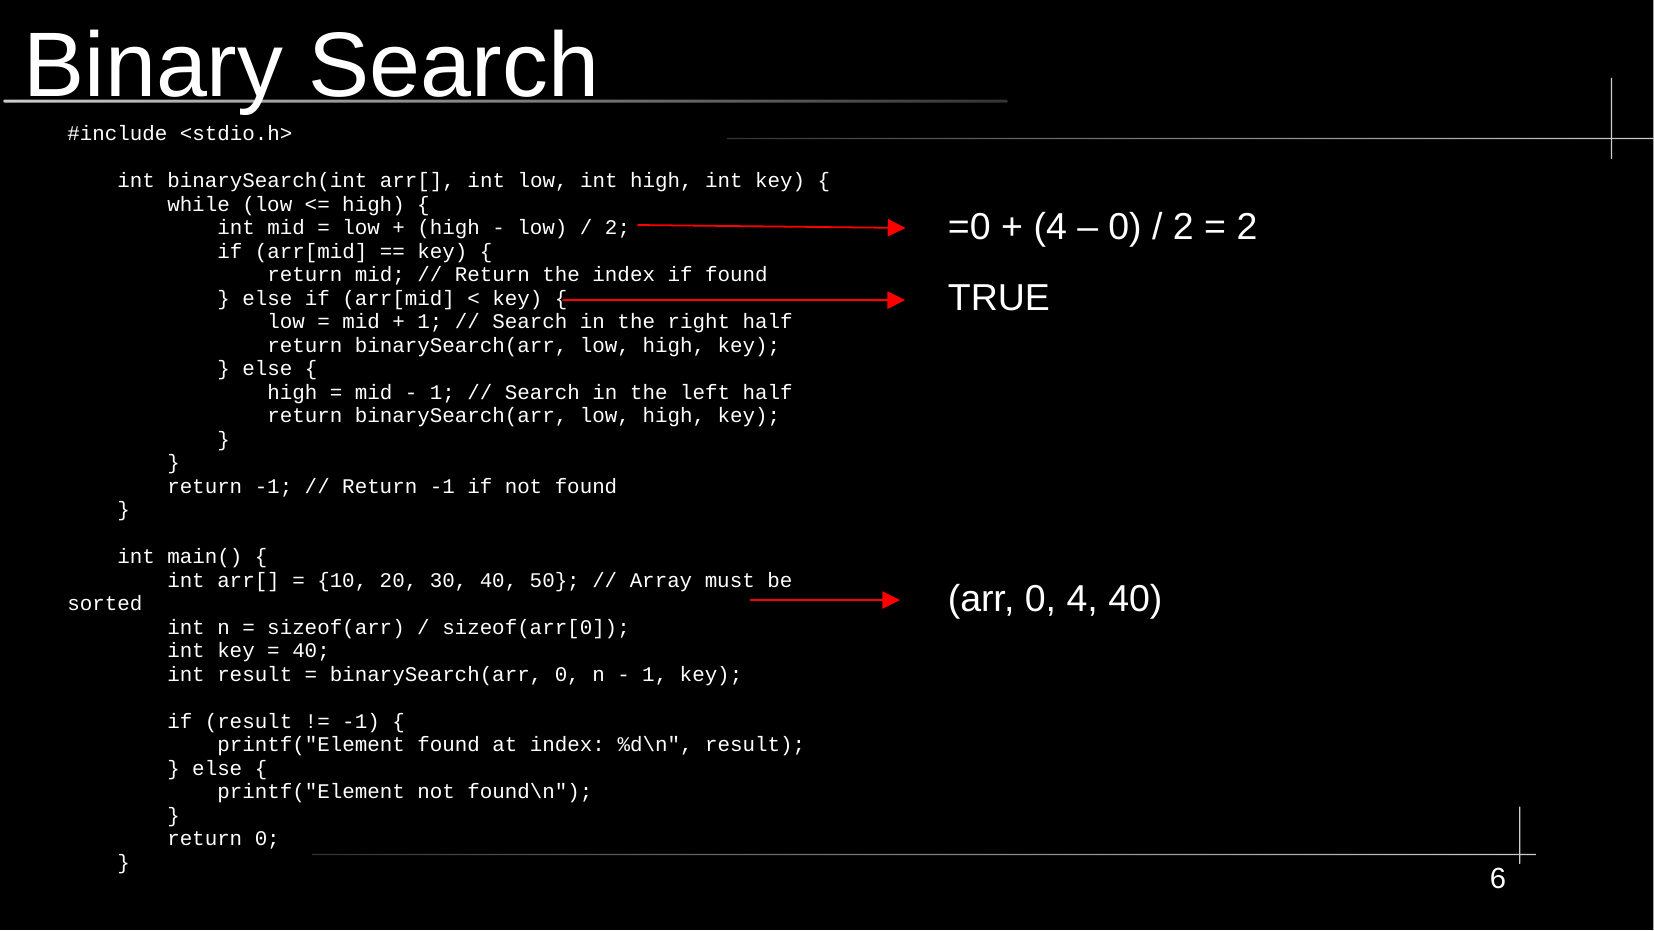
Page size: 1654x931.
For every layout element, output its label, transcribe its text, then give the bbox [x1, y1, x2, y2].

text_box TRUE [933, 269, 1065, 327]
text_box (arr, 0, 4, 40) [933, 570, 1178, 628]
title Binary Search [23, 11, 1589, 119]
text_box #include <stdio.h> int binarySearch(int arr[], int low, int high, int key) { while (low <= high) { int mid = low + (high - low) / 2; if (arr[mid] == key) { return mid; // Return the index if found } else if (arr[mid] < key) { low = mid + 1; // Search in the right half return binarySearch(arr, low, high, key); } else { high = mid - 1; // Search in the left half return binarySearch(arr, low, high, key); } } return -1; // Return -1 if not found } int main() { int arr[] = {10, 20, 30, 40, 50}; // Array must be sorted int n = sizeof(arr) / sizeof(arr[0]); int key = 40; int result = binarySearch(arr, 0, n - 1, key); if (result != -1) { printf("Element found at index: %d\n", result); } else { printf("Element not found\n"); } return 0; } [52, 116, 892, 813]
text_box =0 + (4 – 0) / 2 = 2 [933, 198, 1273, 256]
